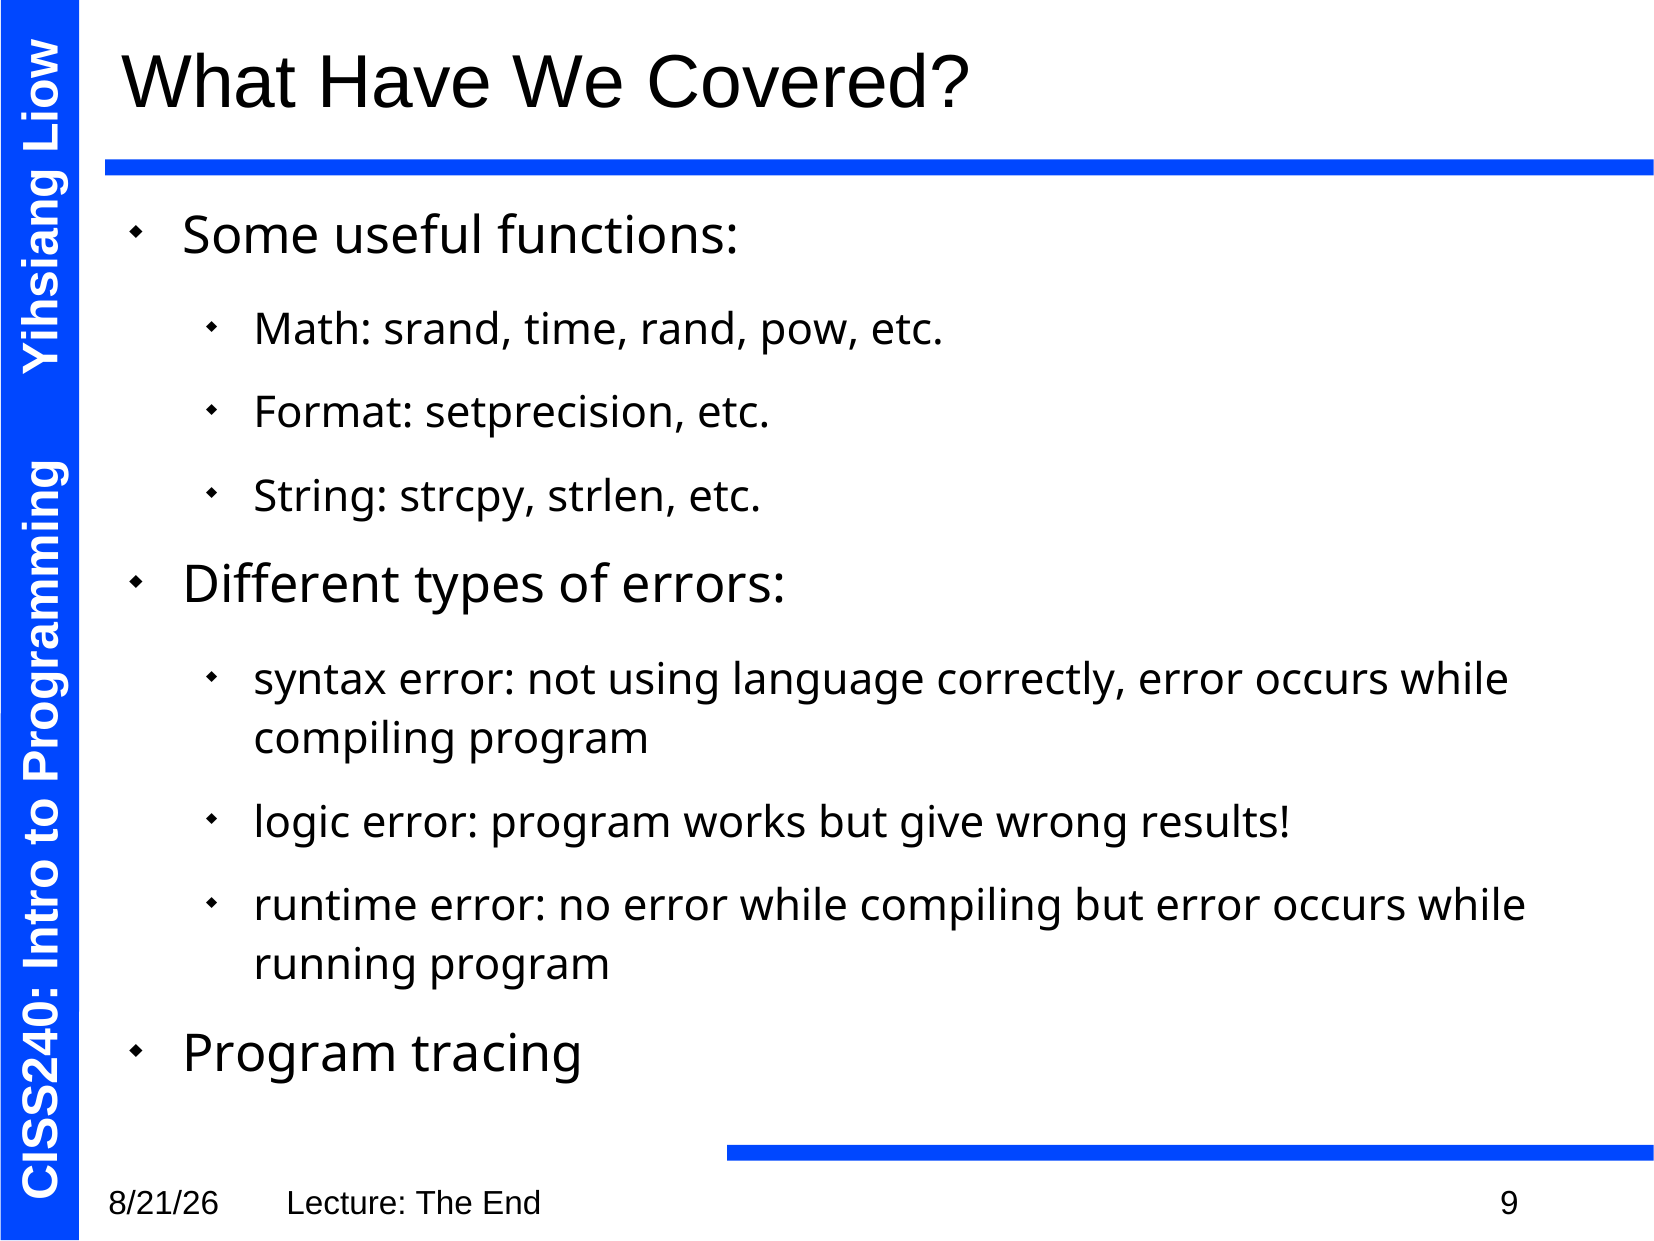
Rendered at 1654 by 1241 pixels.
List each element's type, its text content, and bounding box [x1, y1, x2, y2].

title What Have We Covered? [121, 25, 1654, 138]
list Some useful functions: Math: srand, time, rand, pow, etc. Format: setprecision, etc. String: strcpy, strlen, etc. Different types of errors: syntax error: not using language correctly, error occurs while compiling program logic error: program works but give wrong results! runtime error: no error while compiling but error occurs while running program Program tracing [111, 197, 1598, 1117]
